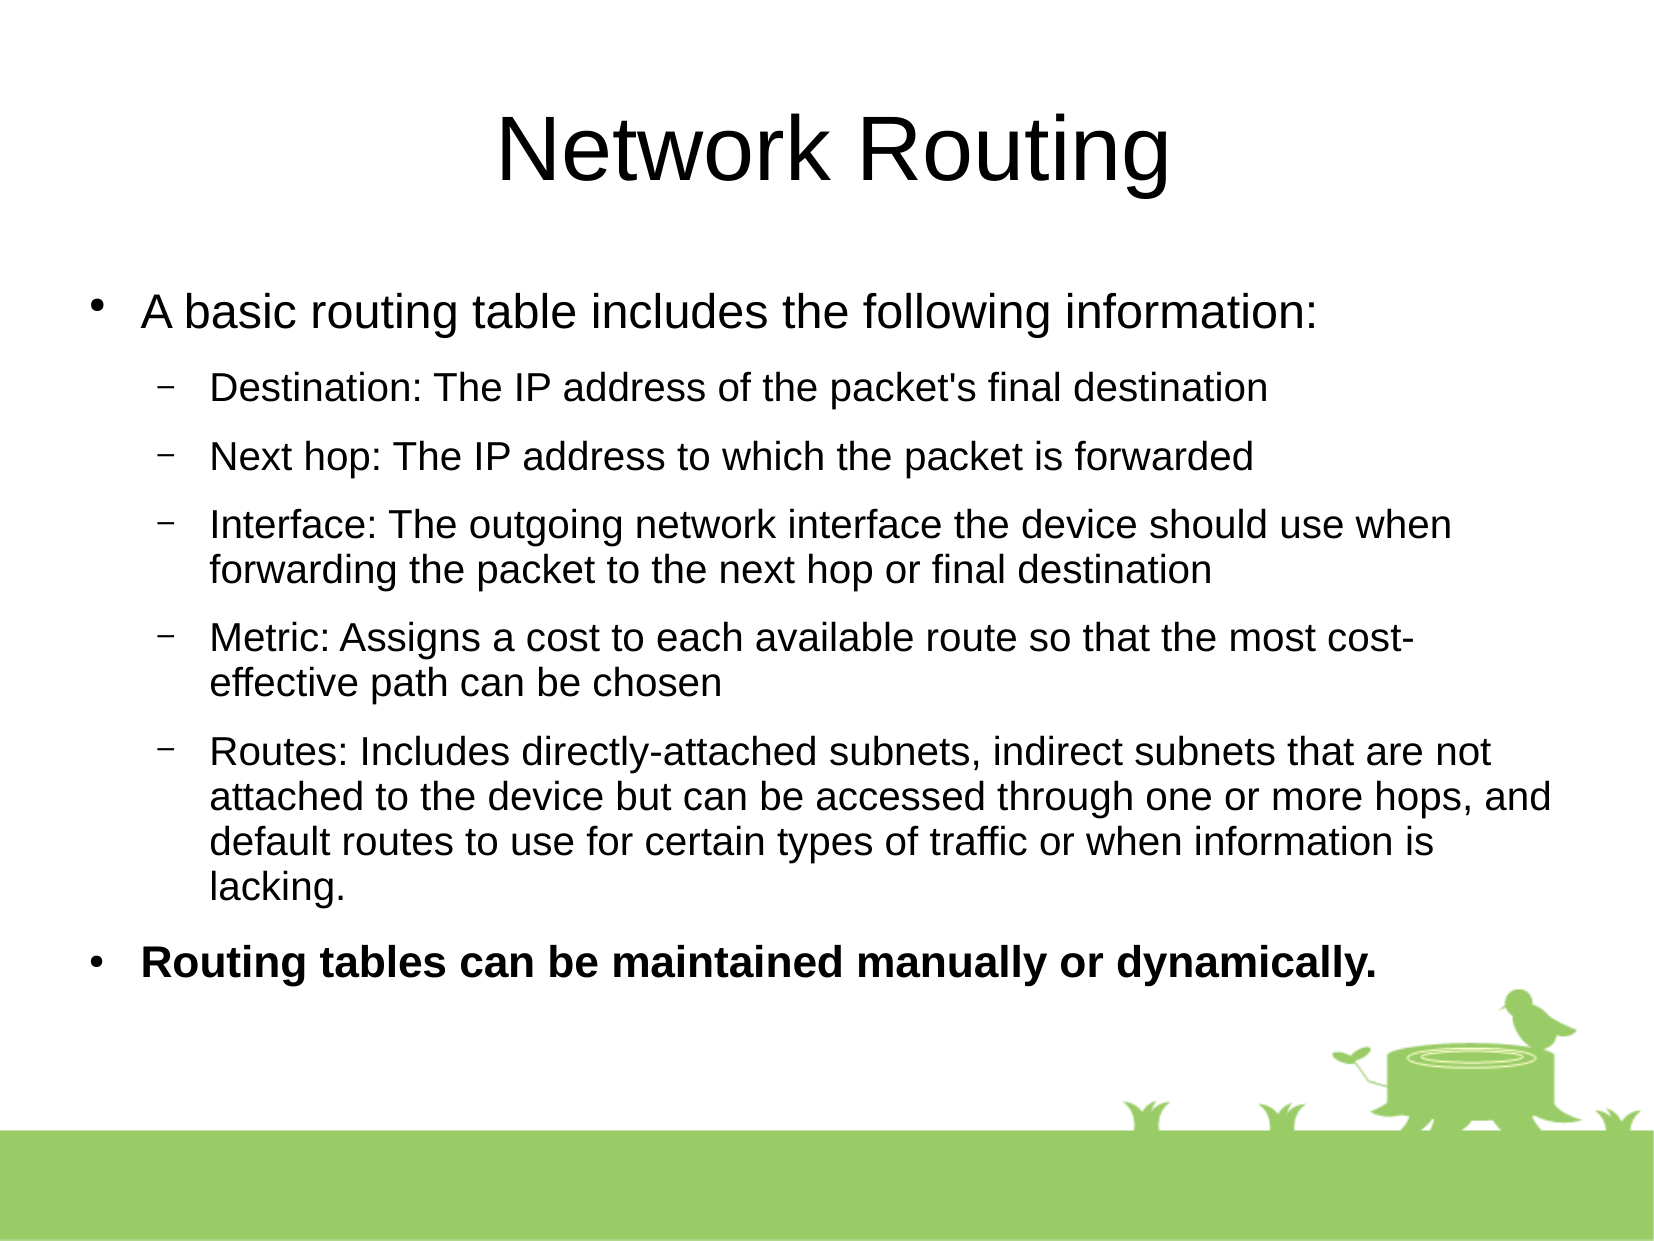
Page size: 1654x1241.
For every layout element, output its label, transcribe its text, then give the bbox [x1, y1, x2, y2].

picture [0, 0, 1654, 1241]
title Network Routing [90, 45, 1579, 253]
list A basic routing table includes the following information: Destination: The IP address of the packet's final destination Next hop: The IP address to which the packet is forwarded Interface: The outgoing network interface the device should use when forwarding the packet to the next hop or final destination Metric: Assigns a cost to each available route so that the most cost-effective path can be chosen Routes: Includes directly-attached subnets, indirect subnets that are not attached to the device but can be accessed through one or more hops, and default routes to use for certain types of traffic or when information is lacking. Routing tables can be maintained manually or dynamically. [71, 270, 1561, 990]
